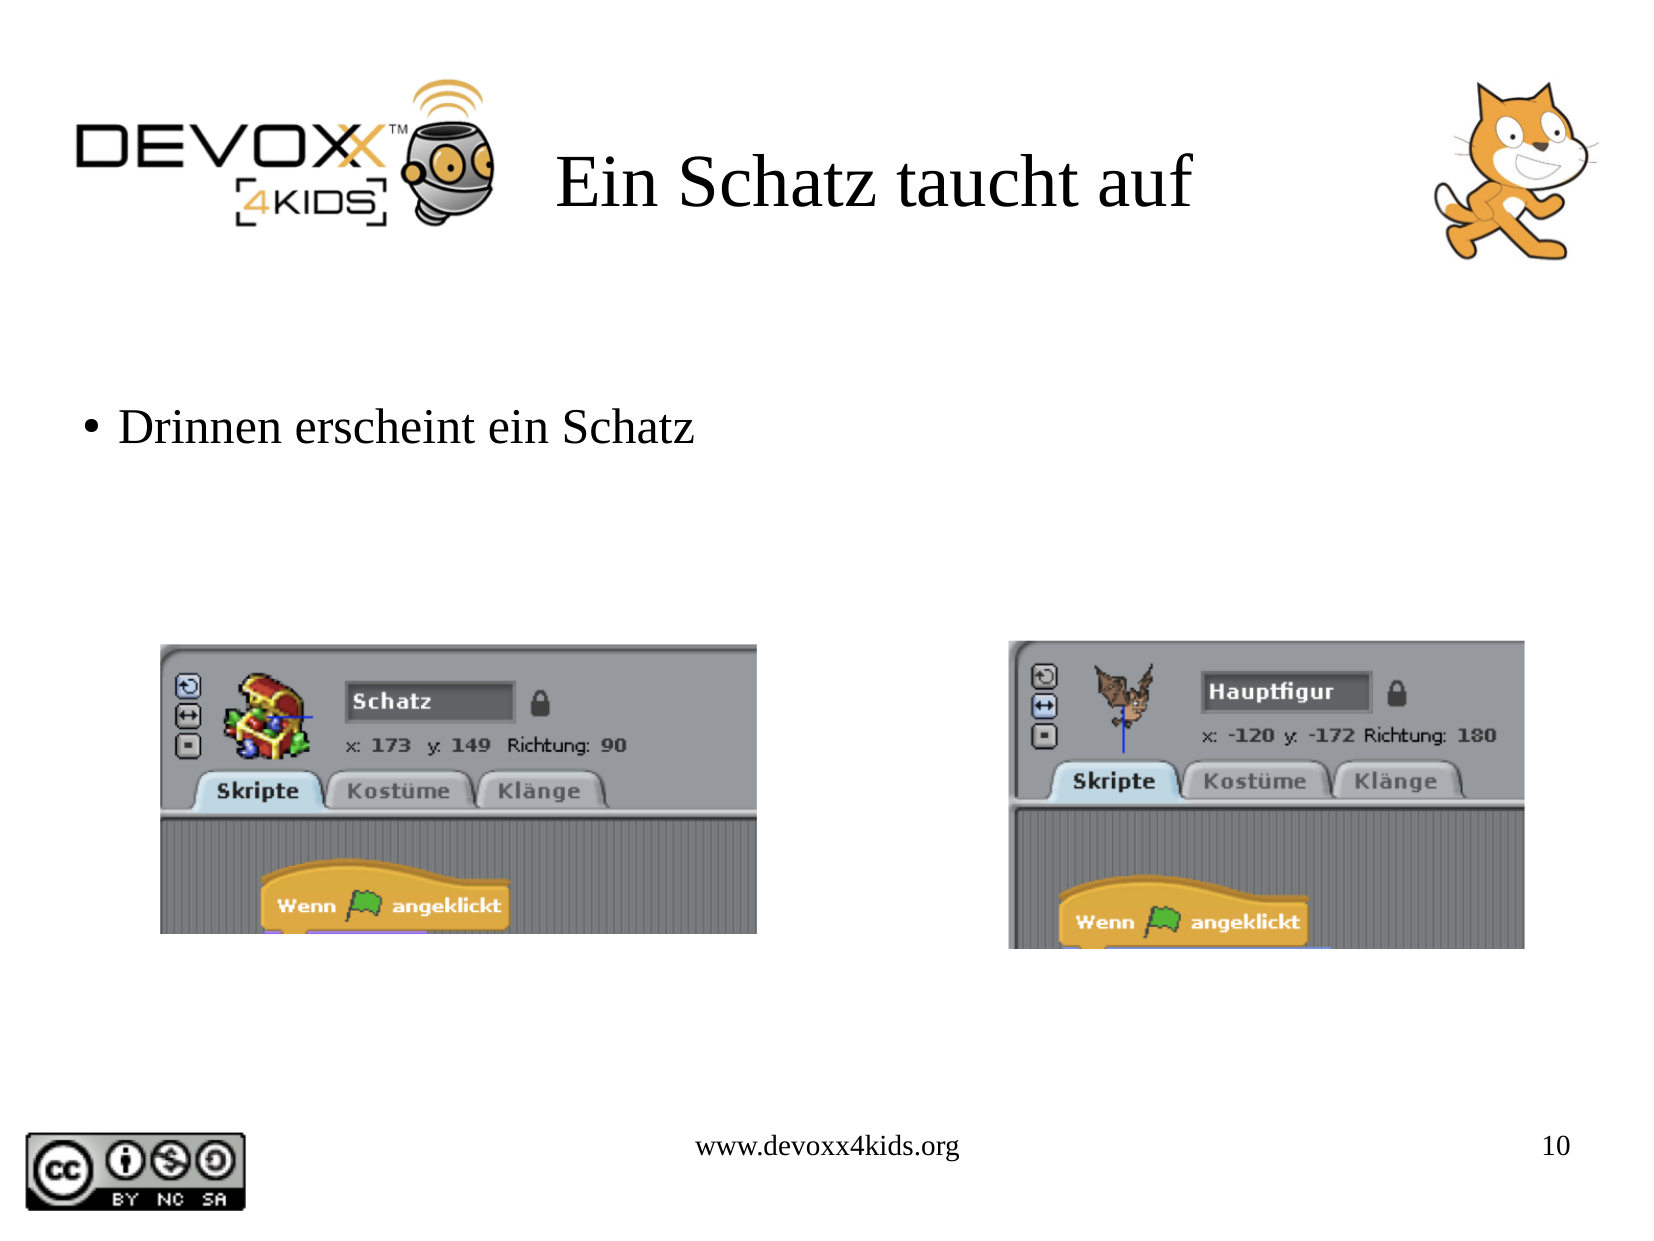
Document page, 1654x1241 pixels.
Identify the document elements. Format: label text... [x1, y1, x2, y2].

subtitle Drinnen erscheint ein Schatz [82, 270, 1571, 1129]
title Ein Schatz taucht auf [555, 78, 1347, 270]
picture [14, 1121, 249, 1212]
picture [153, 635, 760, 934]
picture [1431, 54, 1607, 272]
picture [995, 623, 1534, 949]
picture [35, 58, 511, 255]
